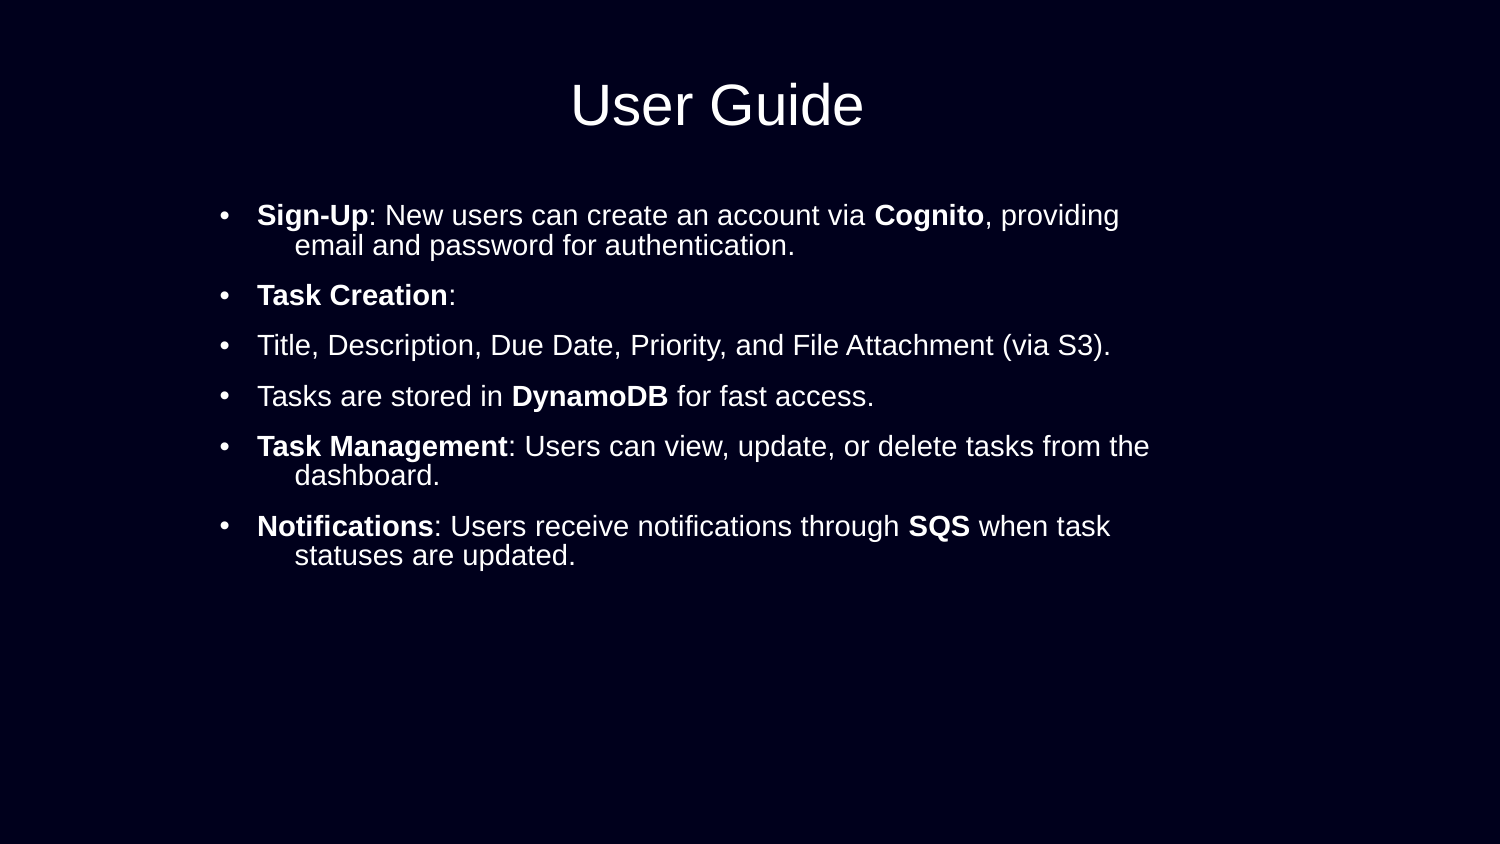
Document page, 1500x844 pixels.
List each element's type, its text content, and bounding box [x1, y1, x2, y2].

title User Guide [555, 52, 924, 153]
subtitle Sign-Up: New users can create an account via Cognito, providing email and password for authentication. Task Creation: Title, Description, Due Date, Priority, and File Attachment (via S3). Tasks are stored in DynamoDB for fast access. Task Management: Users can view, update, or delete tasks from the dashboard. Notifications: Users receive notifications through SQS when task statuses are updated. [204, 187, 1197, 656]
